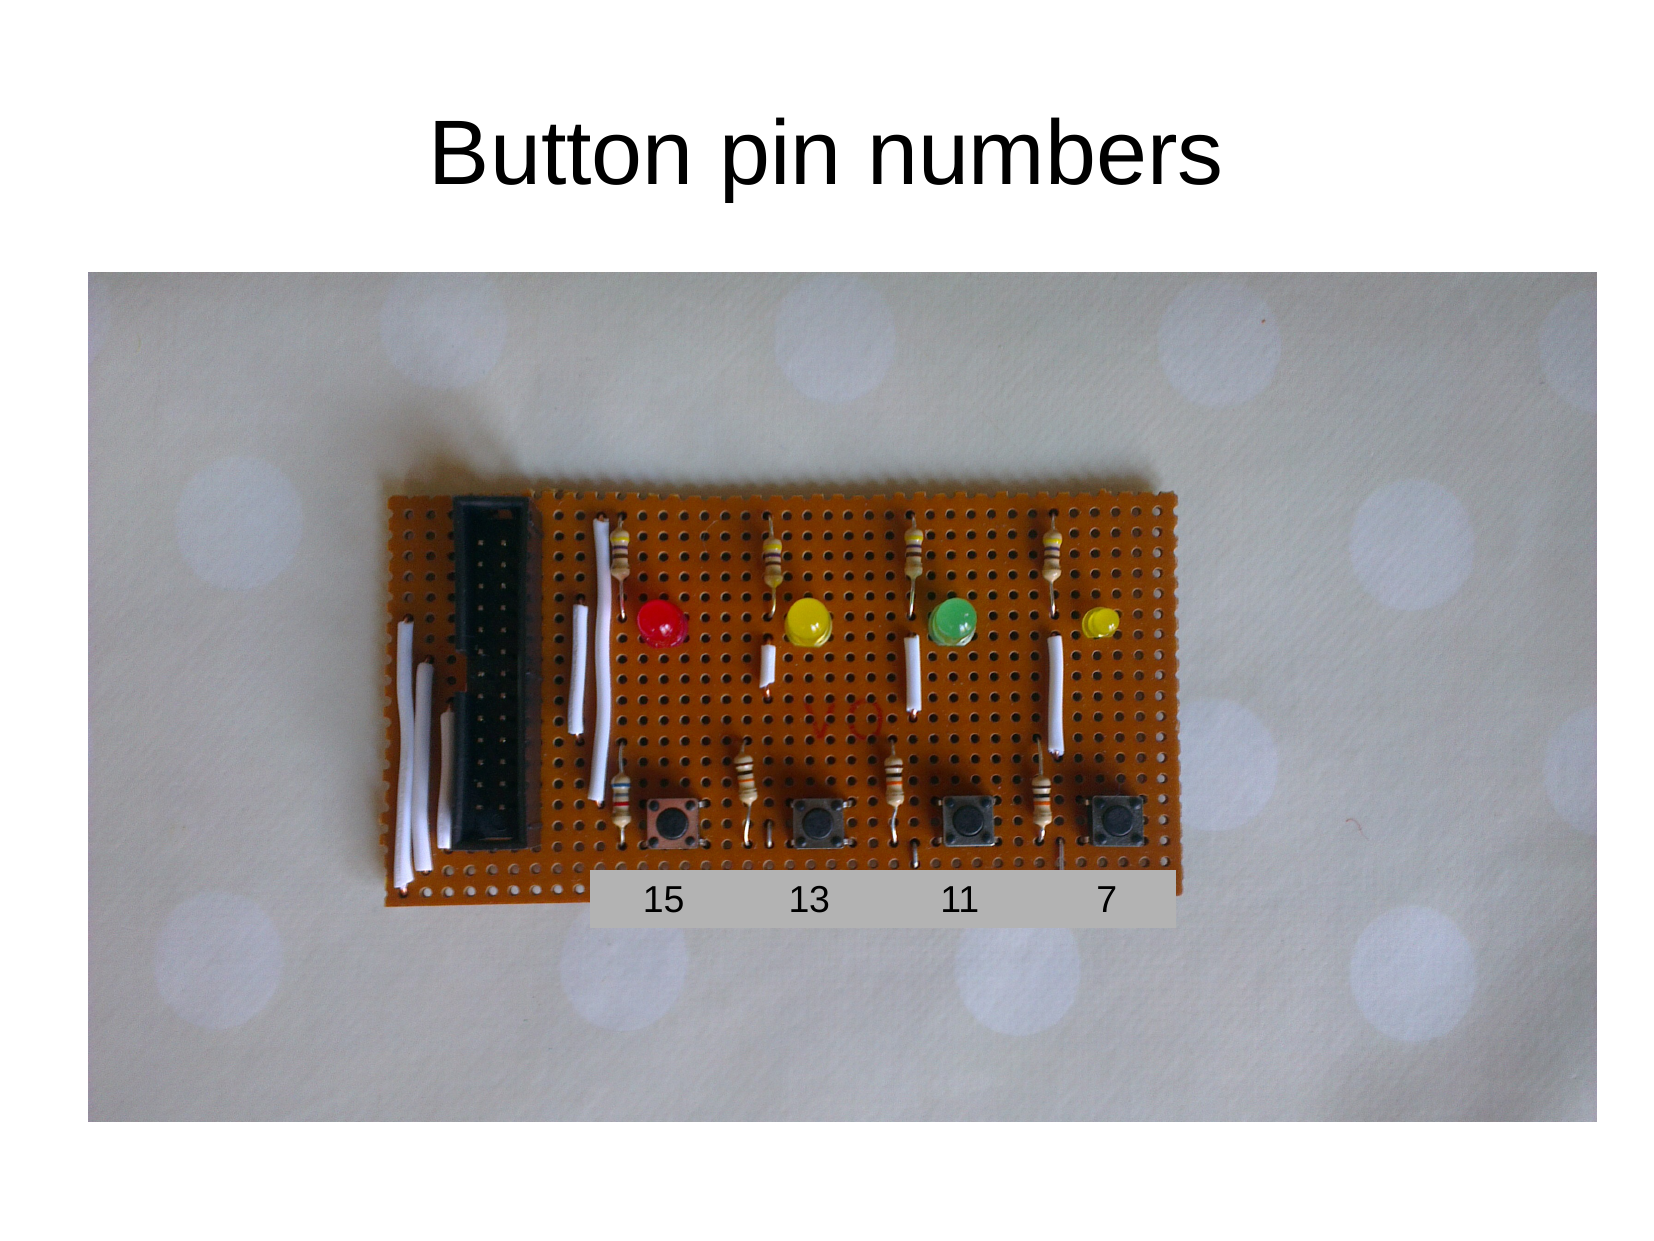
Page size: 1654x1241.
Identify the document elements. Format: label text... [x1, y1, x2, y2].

table_header 11 [882, 870, 1038, 928]
table_header 7 [1038, 870, 1176, 928]
title Button pin numbers [82, 49, 1571, 257]
picture [88, 272, 1597, 1123]
table_header 15 [590, 870, 737, 928]
table_header 13 [737, 870, 882, 928]
